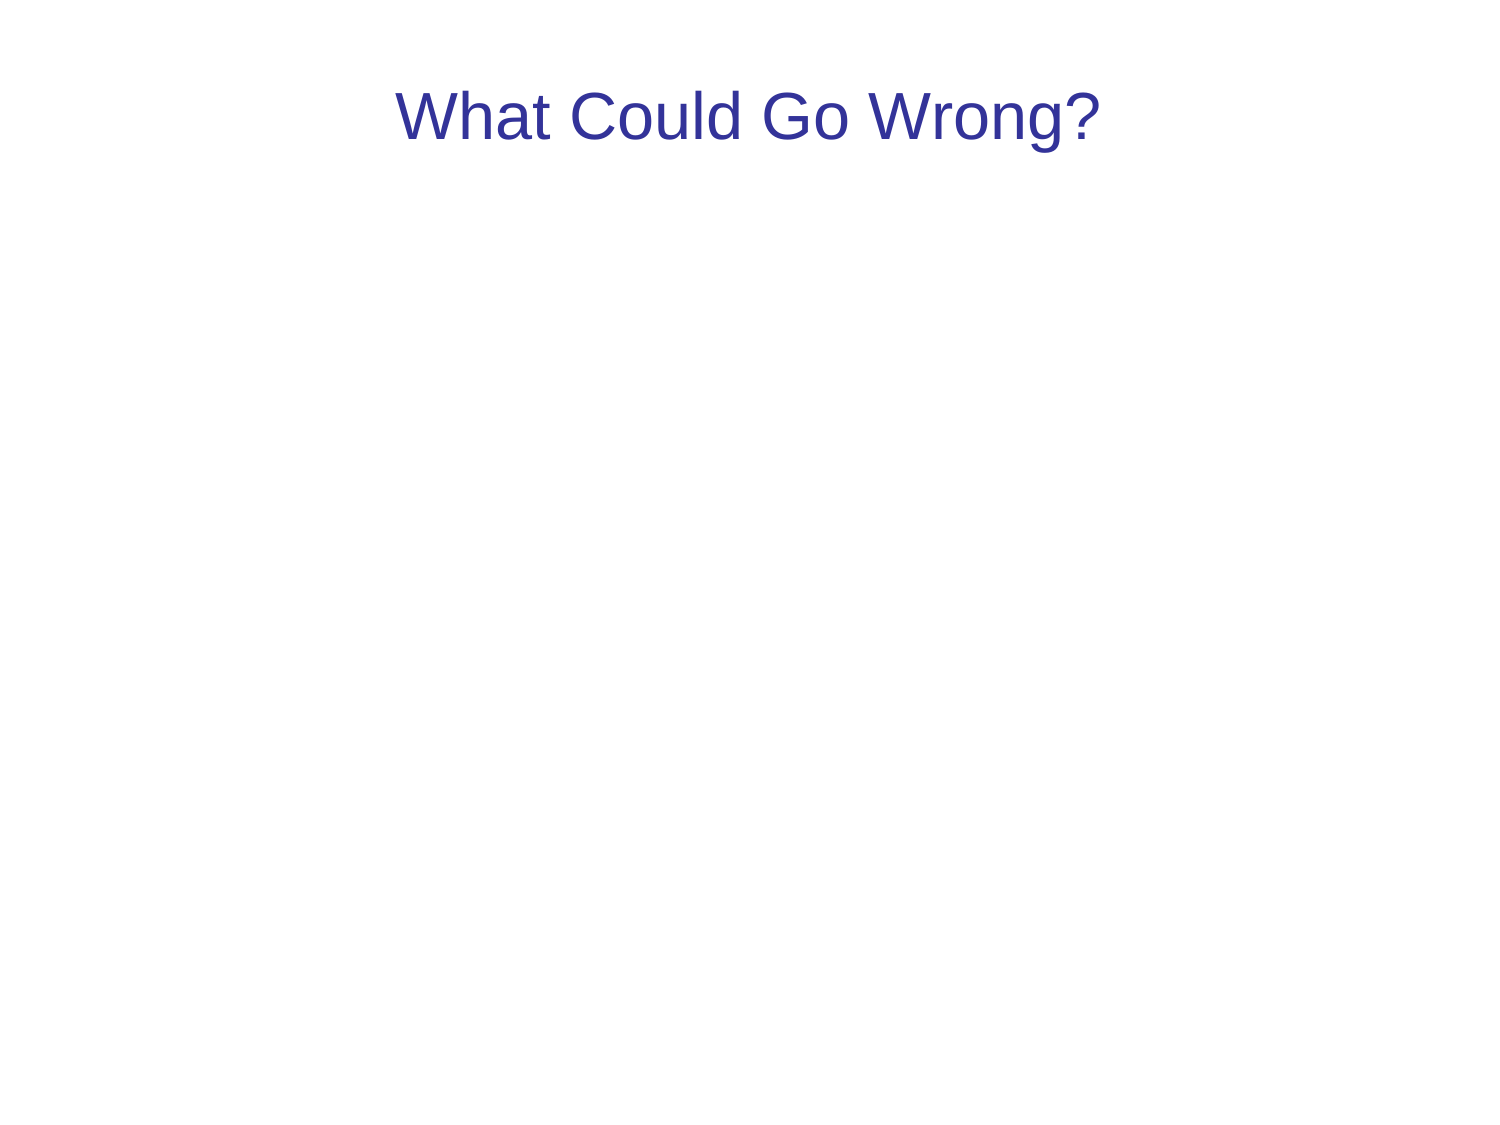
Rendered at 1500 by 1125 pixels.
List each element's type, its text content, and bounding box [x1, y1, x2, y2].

title What Could Go Wrong? [100, 42, 1398, 183]
